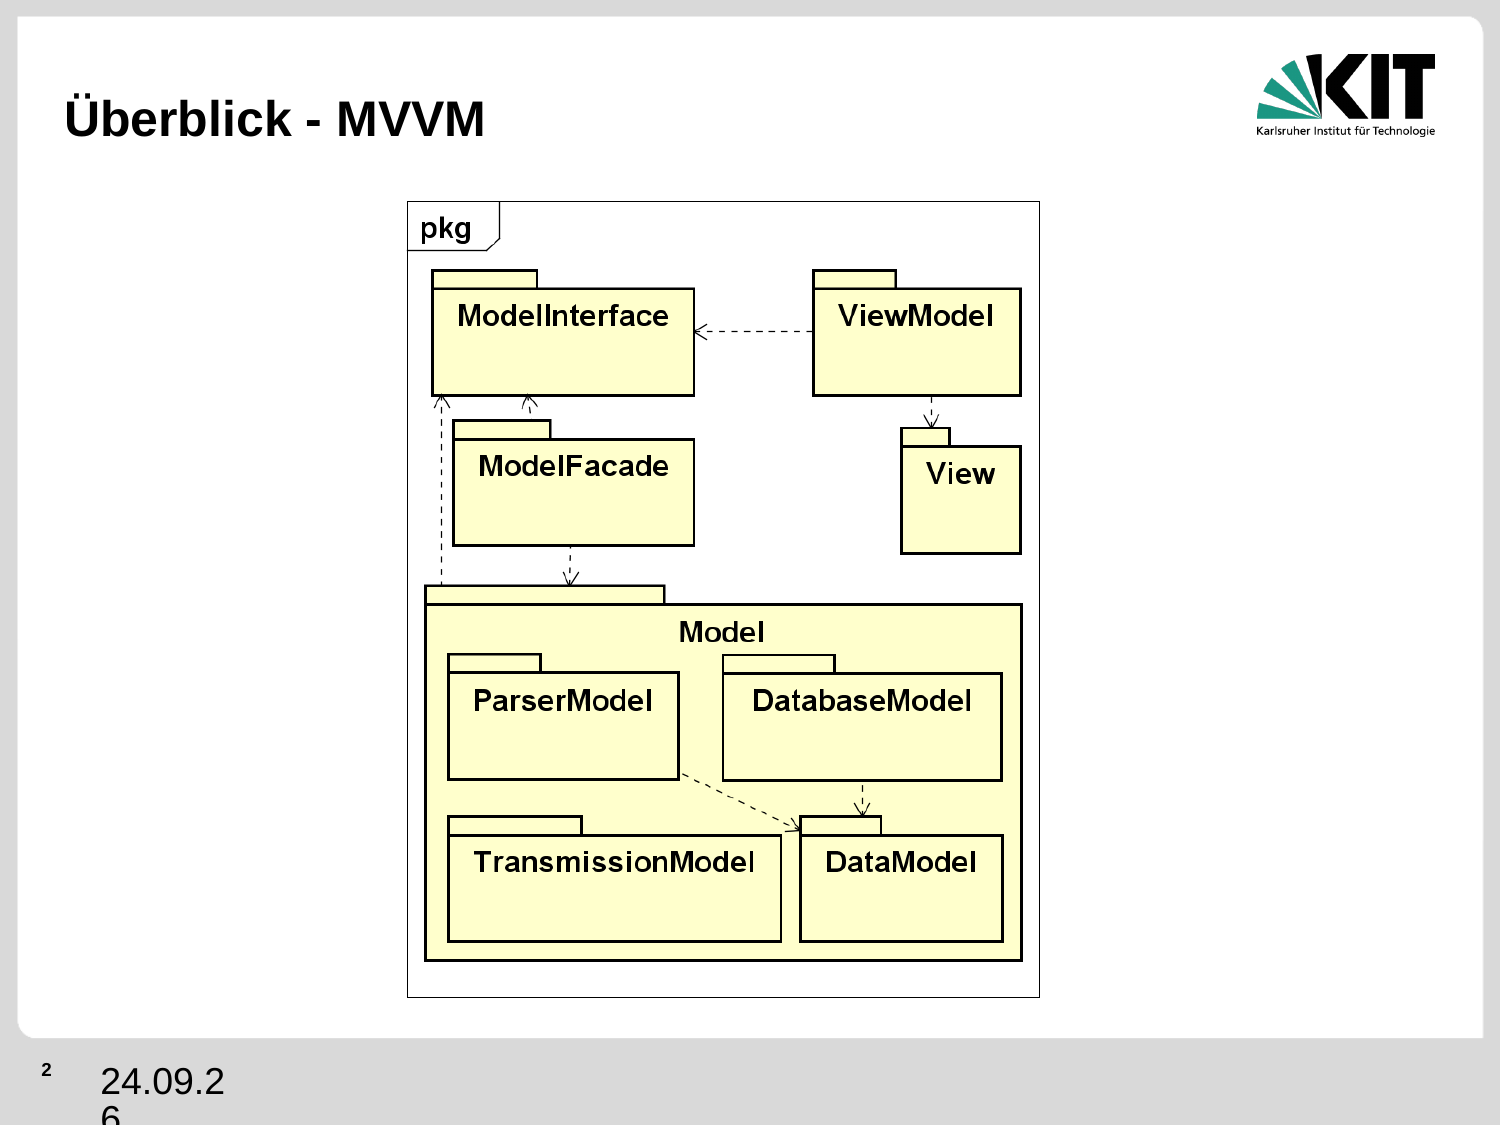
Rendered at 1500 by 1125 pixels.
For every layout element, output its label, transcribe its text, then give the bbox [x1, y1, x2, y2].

text_box Überblick - MVVM [64, 54, 1198, 147]
picture [106, 1118, 116, 1125]
picture [0, 0, 1500, 1125]
